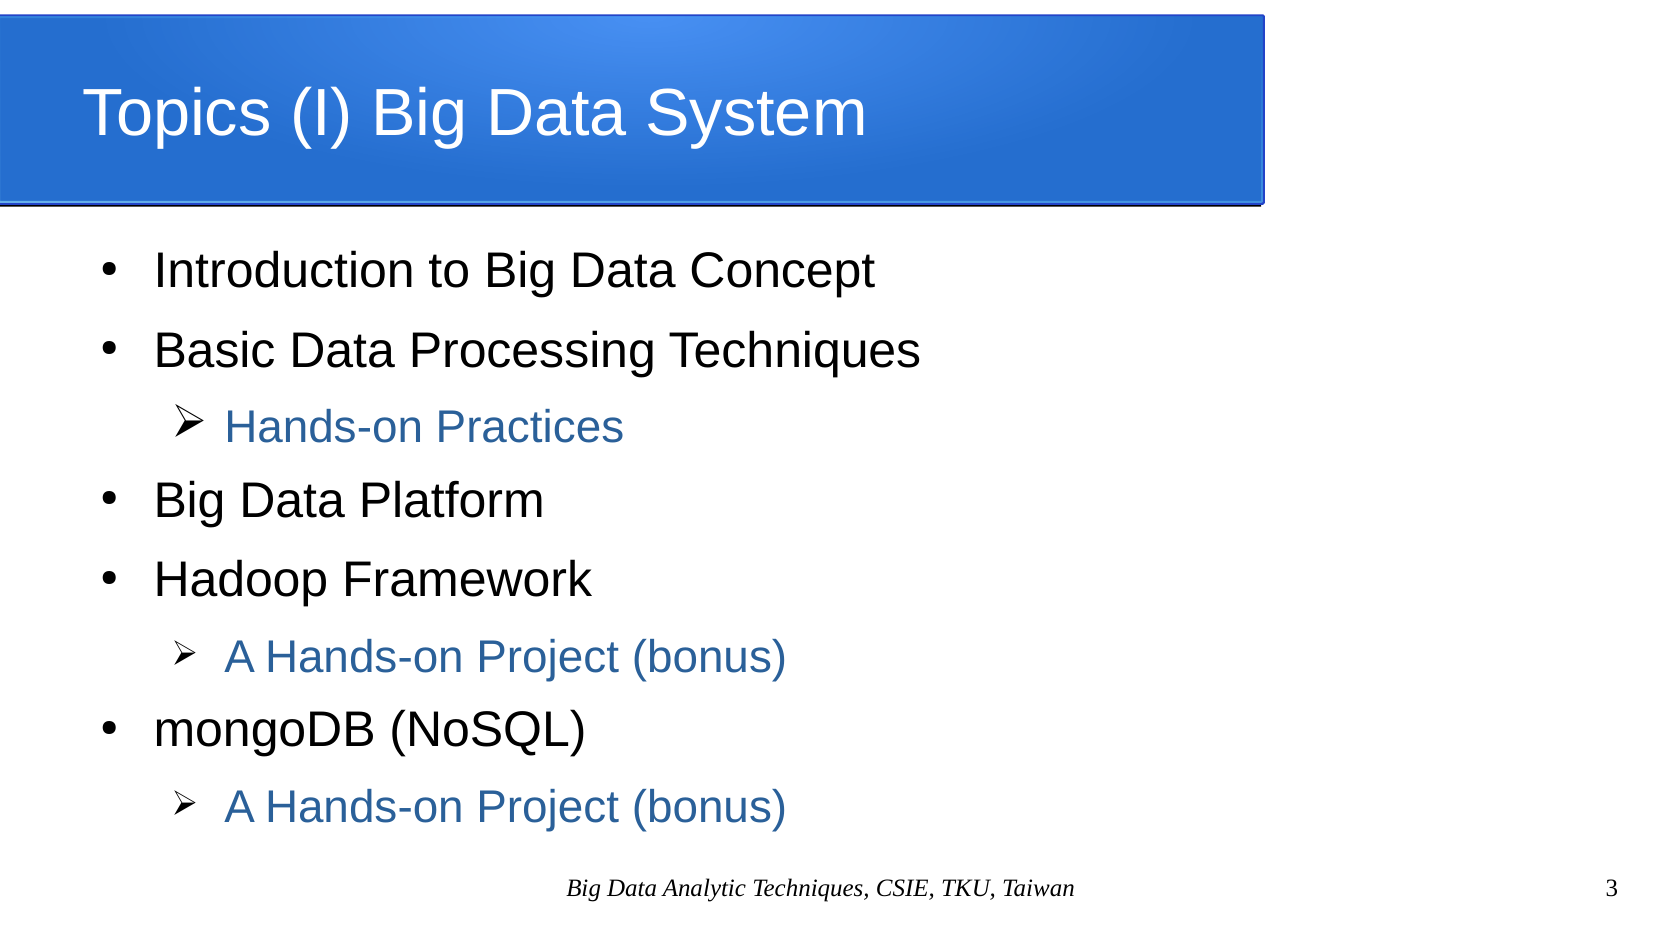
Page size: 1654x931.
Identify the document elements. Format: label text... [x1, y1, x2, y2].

list Introduction to Big Data Concept Basic Data Processing Techniques Hands-on Practices Big Data Platform Hadoop Framework A Hands-on Project (bonus) mongoDB (NoSQL) A Hands-on Project (bonus) [82, 242, 1571, 839]
title Topics (I) Big Data System [82, 35, 1235, 189]
